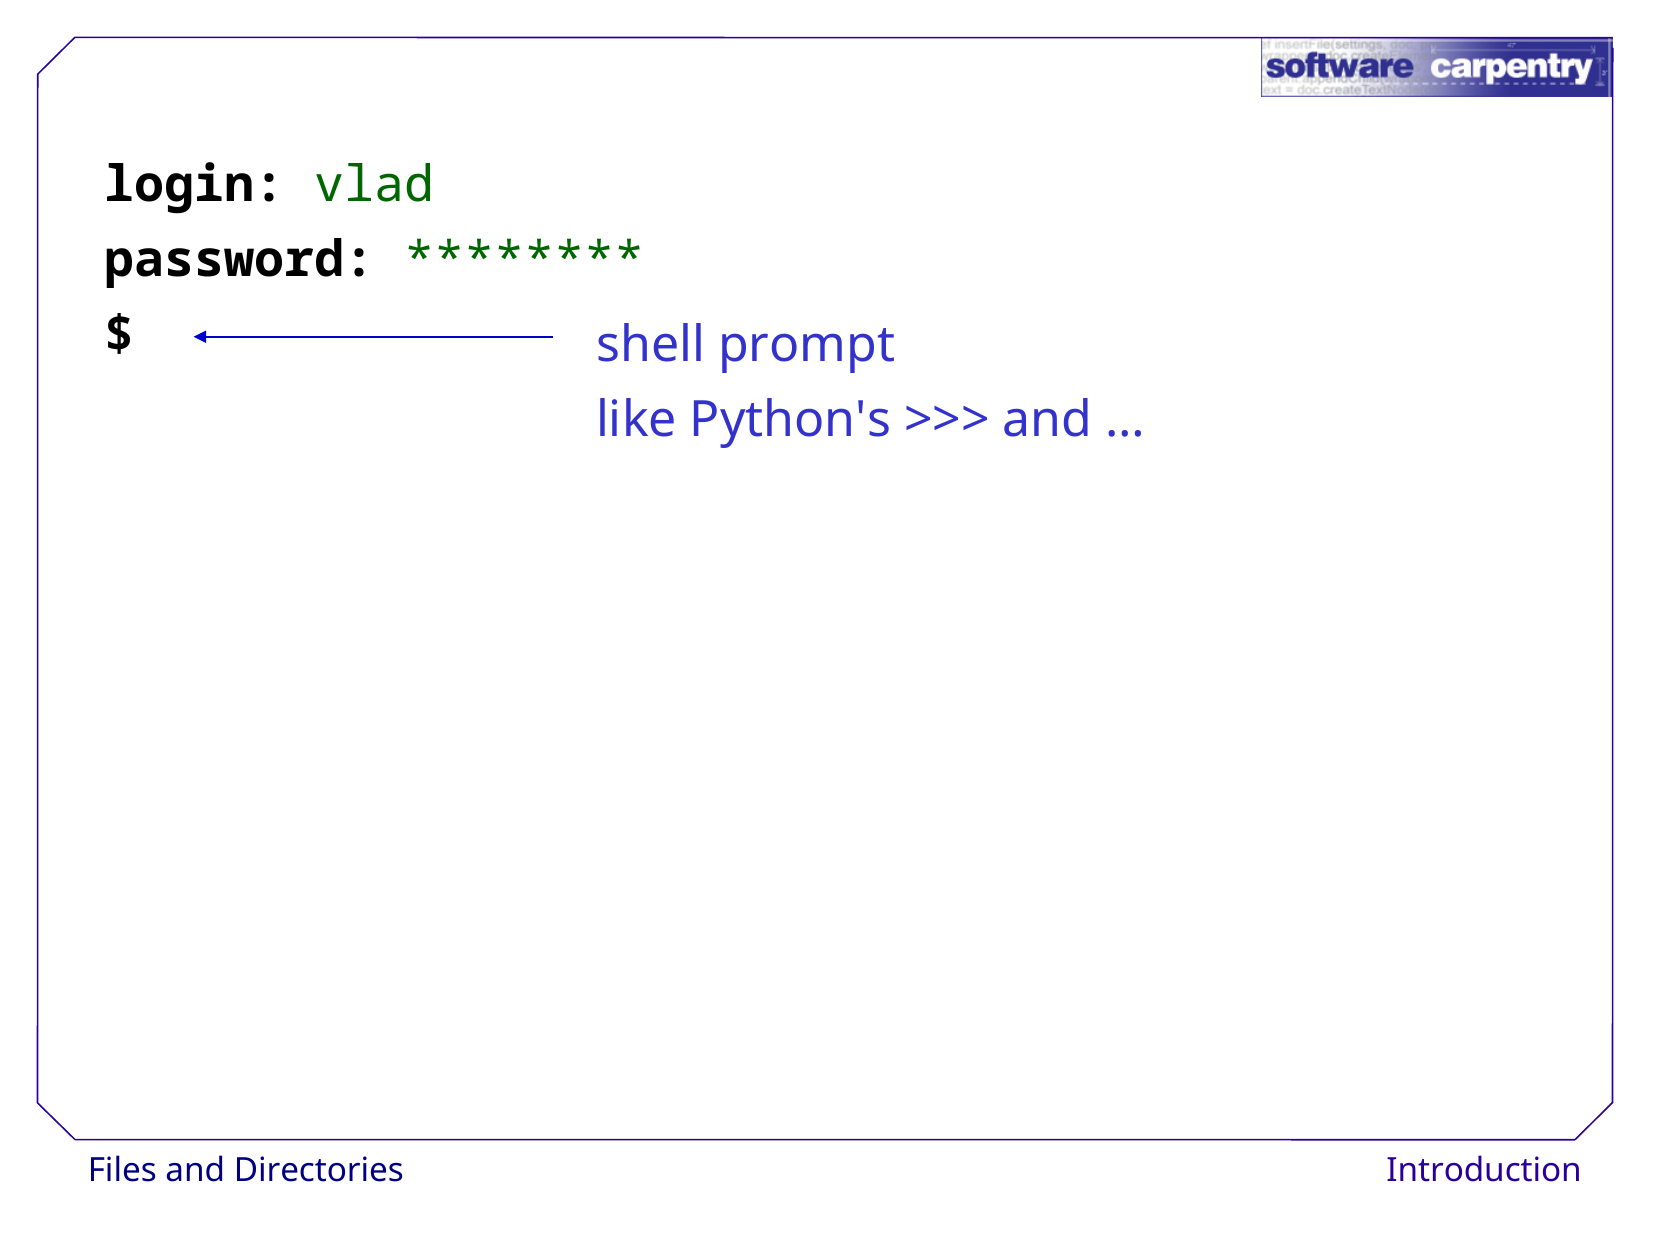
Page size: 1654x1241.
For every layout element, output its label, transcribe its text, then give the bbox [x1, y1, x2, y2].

text_box login: vlad password: ******** $ [89, 128, 1512, 1037]
picture [1261, 39, 1613, 97]
text_box shell prompt like Python's >>> and … [581, 289, 1139, 488]
